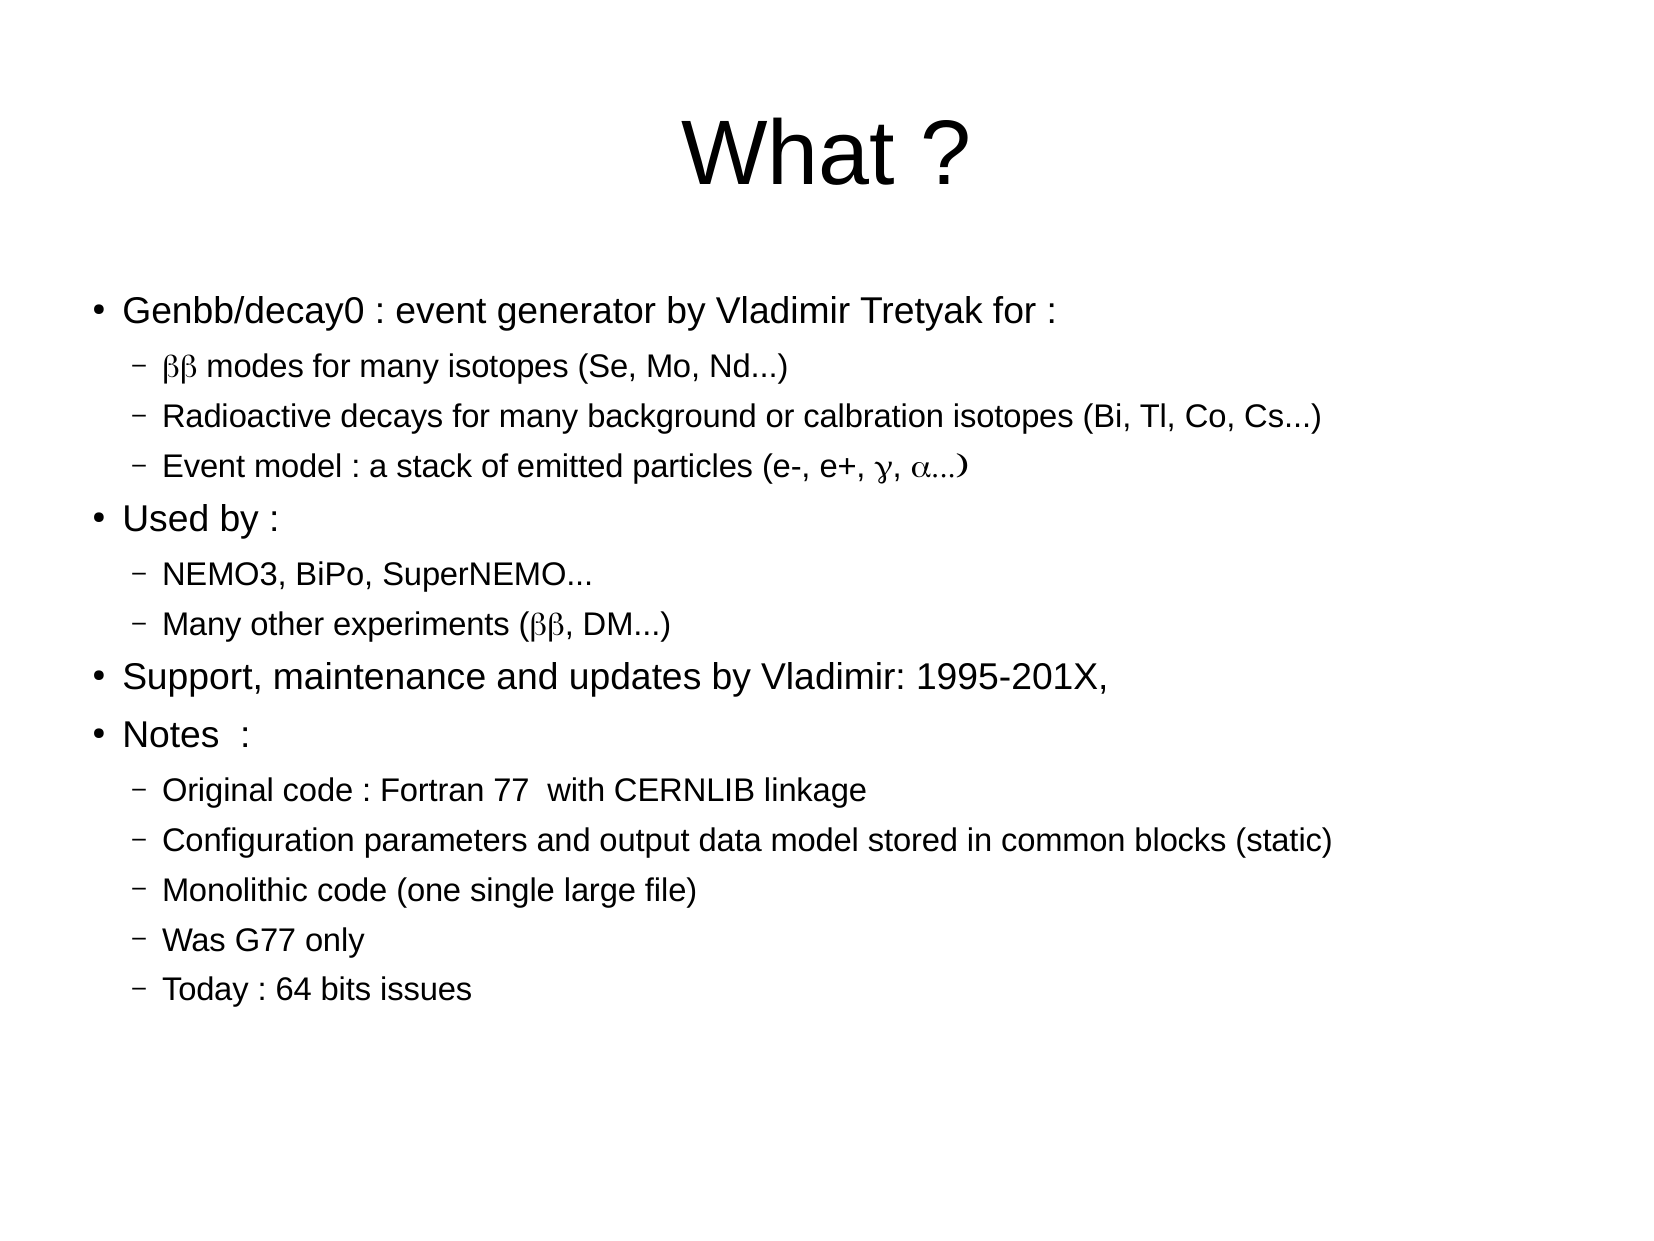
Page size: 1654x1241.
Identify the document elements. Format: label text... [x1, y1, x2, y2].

title What ? [82, 49, 1571, 257]
list Genbb/decay0 : event generator by Vladimir Tretyak for : bb modes for many isotopes (Se, Mo, Nd...) Radioactive decays for many background or calbration isotopes (Bi, Tl, Co, Cs...) Event model : a stack of emitted particles (e-, e+, g, a...) Used by : NEMO3, BiPo, SuperNEMO... Many other experiments (bb, DM...) Support, maintenance and updates by Vladimir: 1995-201X, Notes : Original code : Fortran 77 with CERNLIB linkage Configuration parameters and output data model stored in common blocks (static) Monolithic code (one single large file) Was G77 only Today : 64 bits issues [82, 290, 1538, 1010]
